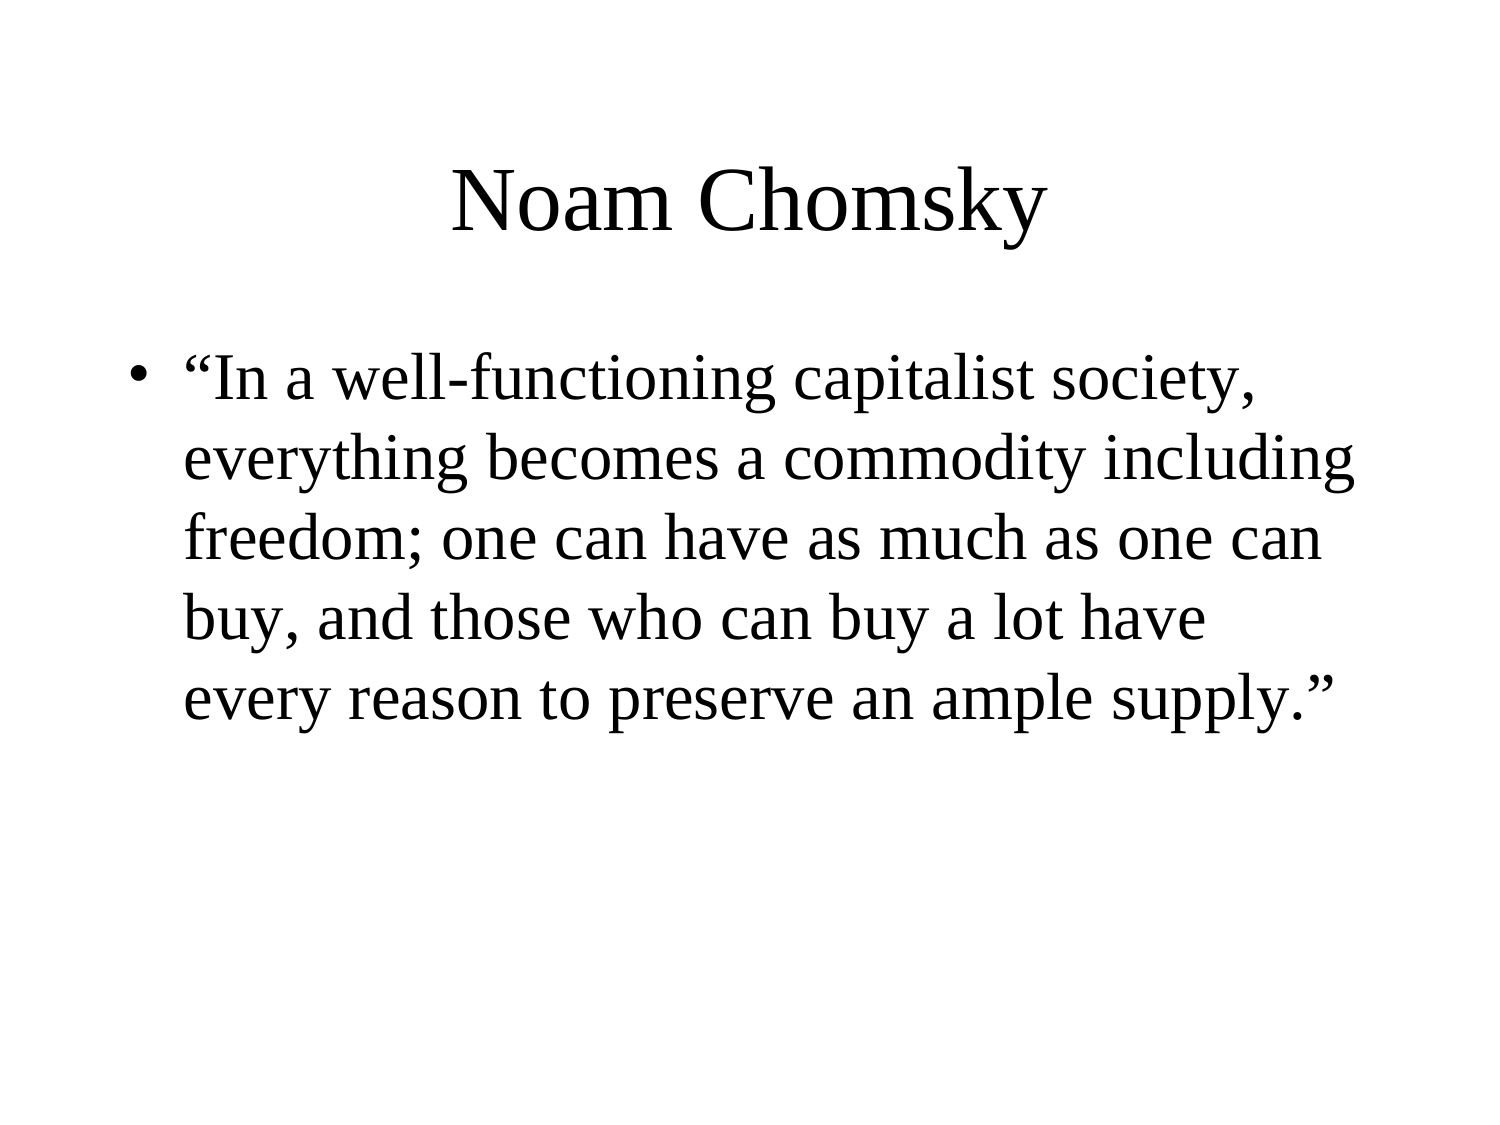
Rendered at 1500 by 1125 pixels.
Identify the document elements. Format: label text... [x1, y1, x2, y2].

title Noam Chomsky [112, 99, 1388, 288]
list “In a well-functioning capitalist society, everything becomes a commodity including freedom; one can have as much as one can buy, and those who can buy a lot have every reason to preserve an ample supply.” [112, 324, 1388, 1000]
